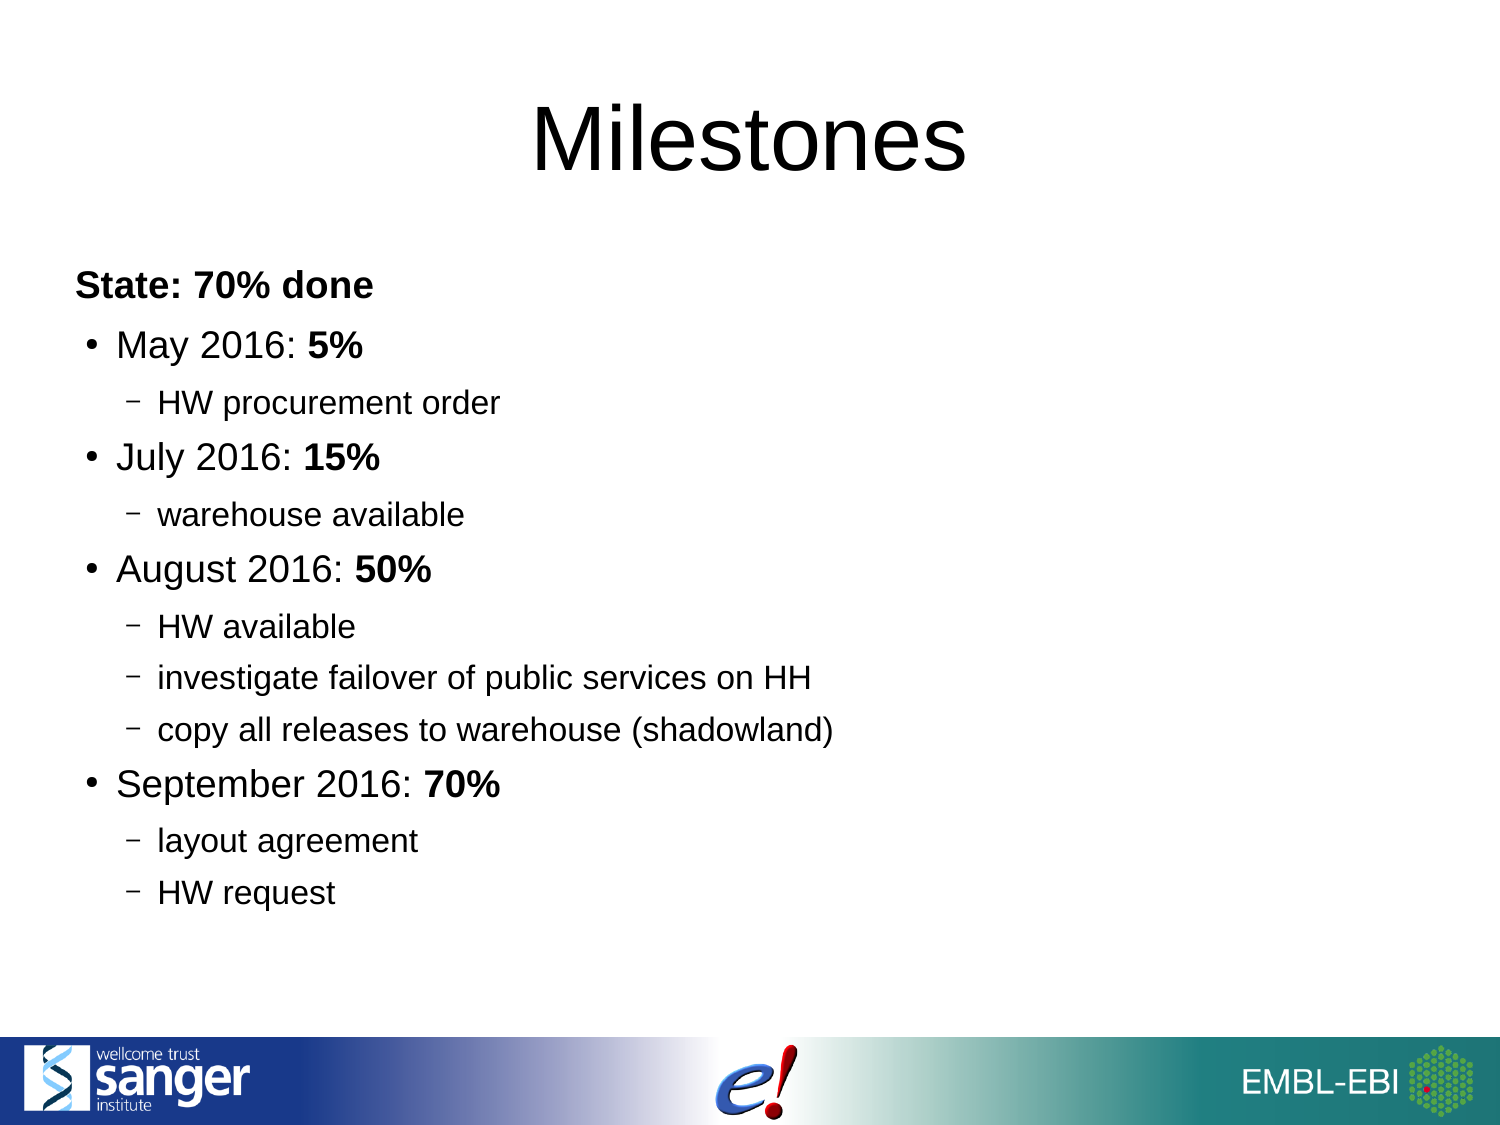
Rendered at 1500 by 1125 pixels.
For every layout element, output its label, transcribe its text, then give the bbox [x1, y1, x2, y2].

picture [0, 1037, 1500, 1125]
list State: 70% done May 2016: 5% HW procurement order July 2016: 15% warehouse available August 2016: 50% HW available investigate failover of public services on HH copy all releases to warehouse (shadowland) September 2016: 70% layout agreement HW request [75, 263, 1395, 916]
title Milestones [75, 44, 1425, 233]
